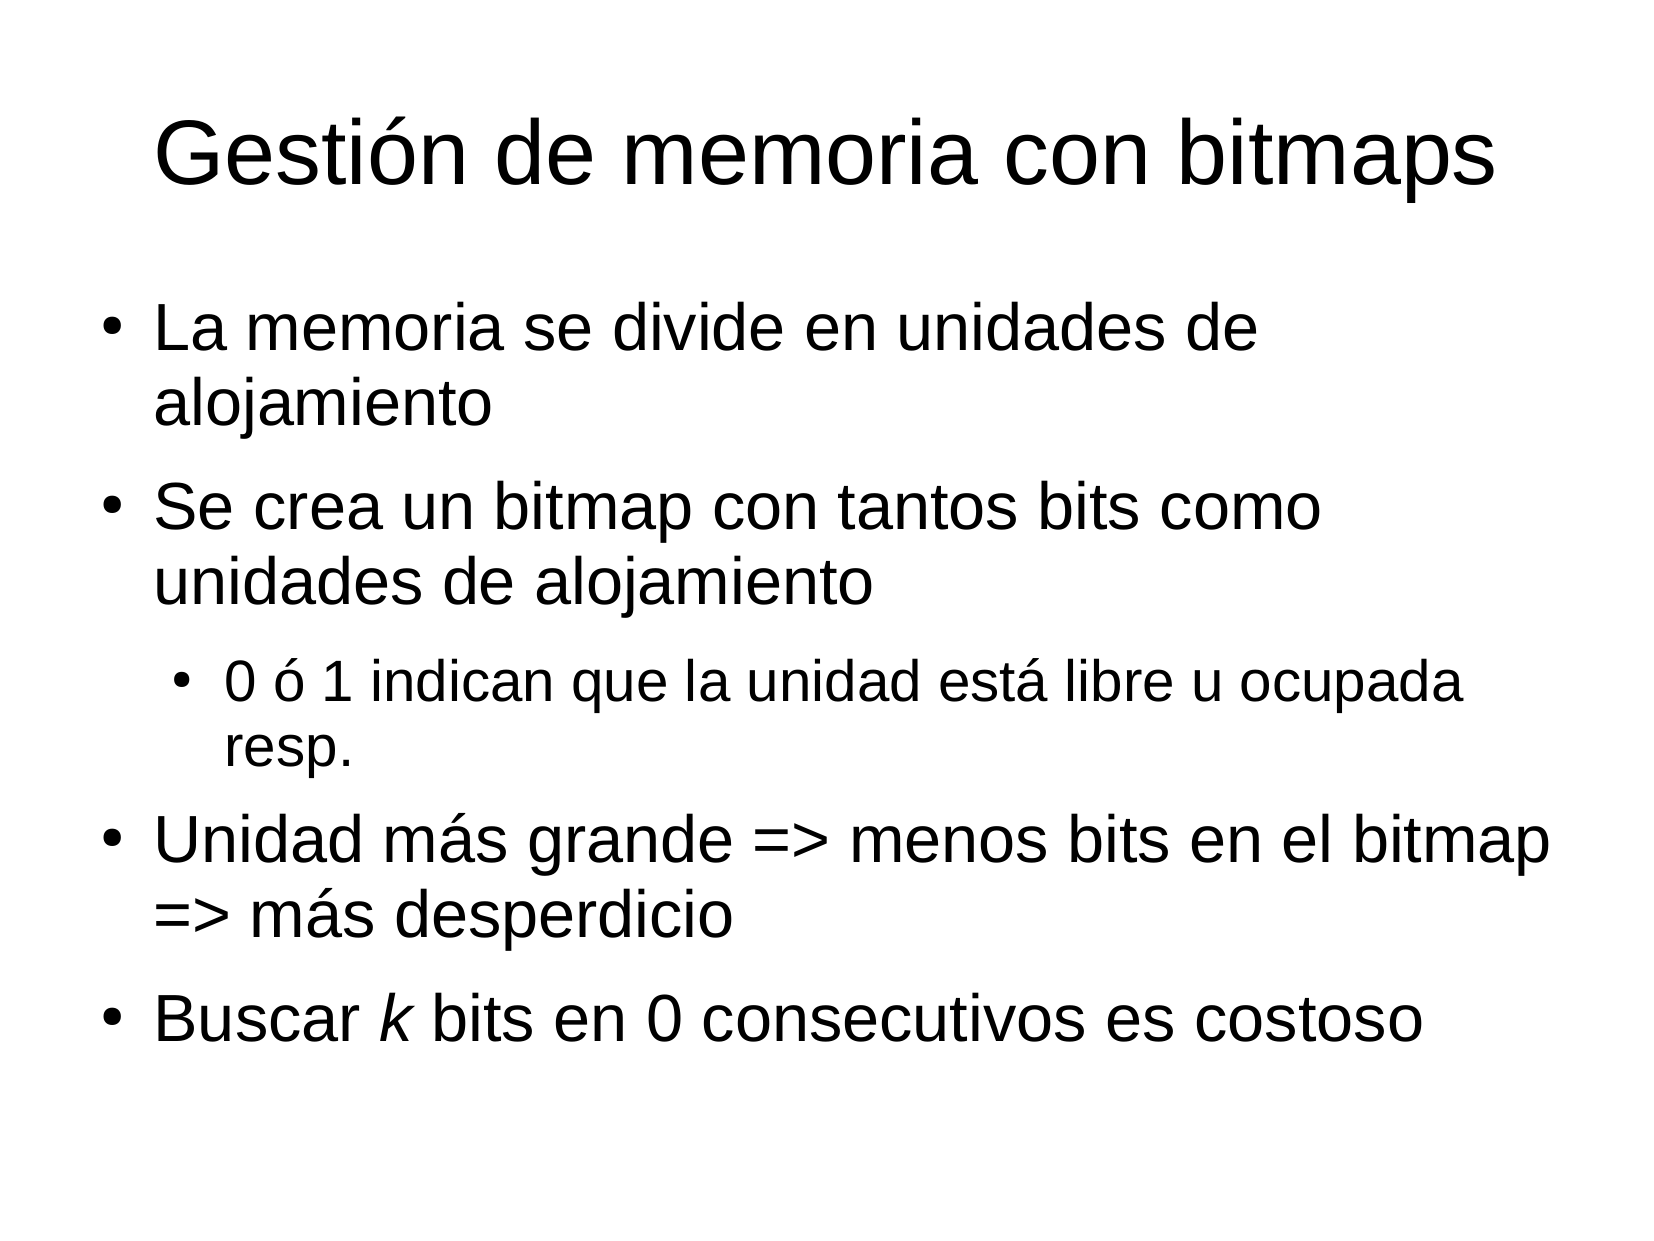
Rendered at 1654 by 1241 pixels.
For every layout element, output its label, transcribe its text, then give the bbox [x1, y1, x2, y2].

list La memoria se divide en unidades de alojamiento Se crea un bitmap con tantos bits como unidades de alojamiento 0 ó 1 indican que la unidad está libre u ocupada resp. Unidad más grande => menos bits en el bitmap => más desperdicio Buscar k bits en 0 consecutivos es costoso [82, 290, 1571, 1109]
title Gestión de memoria con bitmaps [82, 49, 1571, 257]
